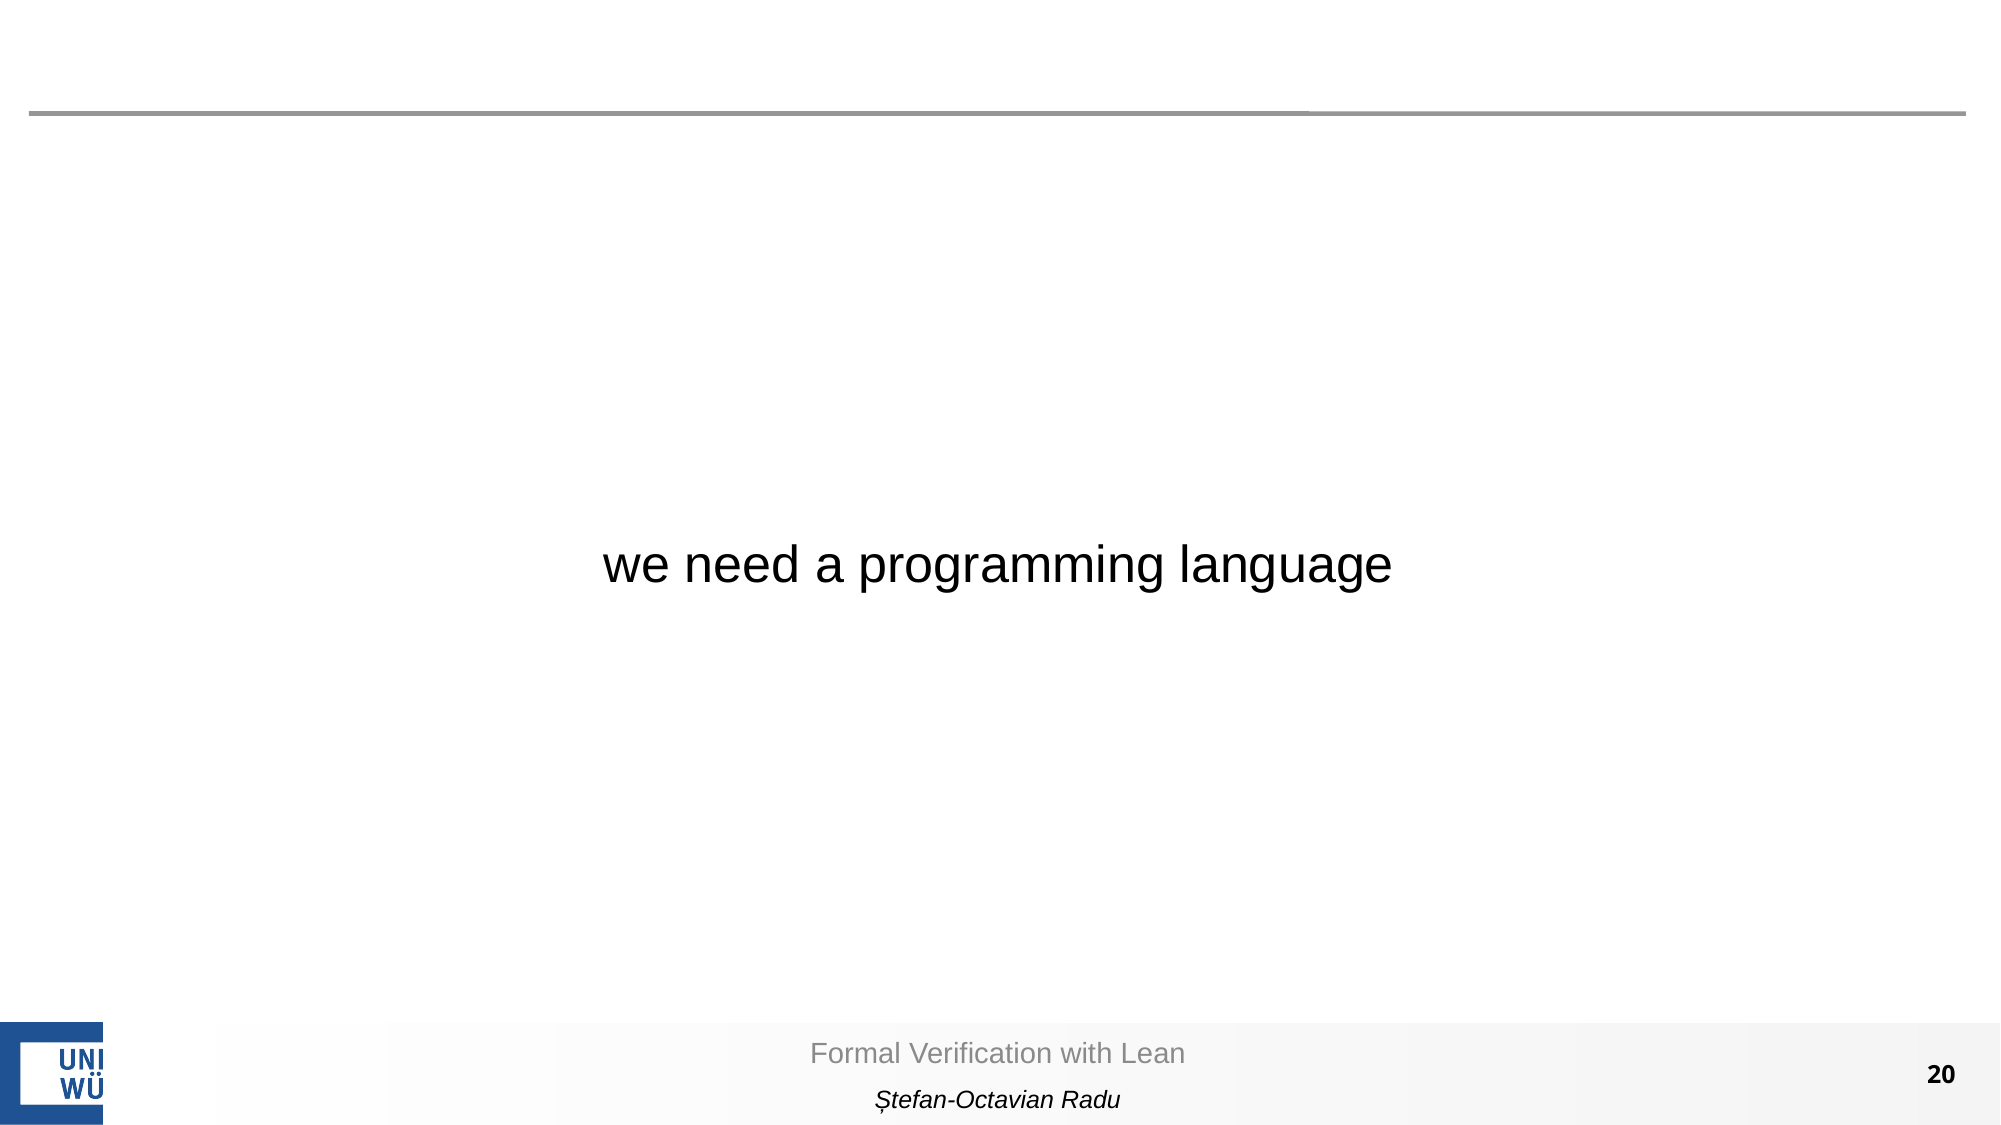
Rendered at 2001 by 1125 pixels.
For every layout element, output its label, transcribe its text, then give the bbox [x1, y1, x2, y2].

text_box we need a programming language [588, 515, 1501, 609]
picture [0, 1022, 103, 1125]
